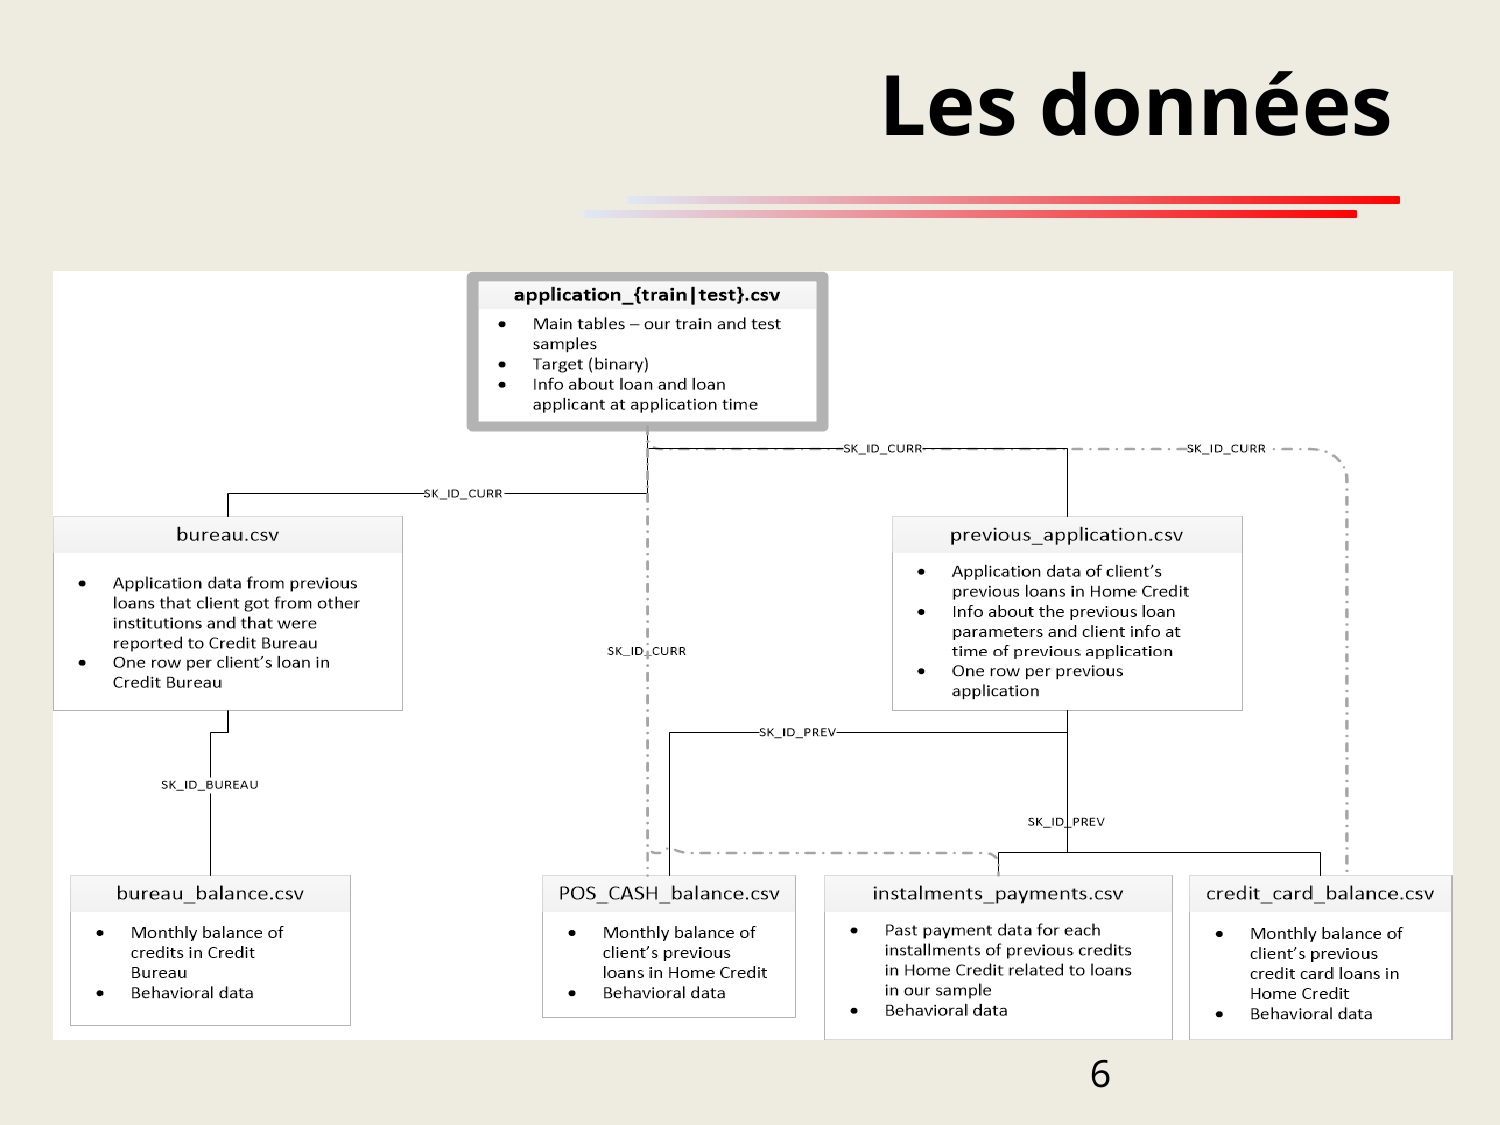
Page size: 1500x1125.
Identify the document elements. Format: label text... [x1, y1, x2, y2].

text_box [627, 196, 1400, 204]
text_box [584, 210, 1357, 218]
slide_number <numéro> [1074, 1042, 1425, 1103]
picture [53, 271, 1453, 1040]
title Les données [179, 45, 1408, 220]
